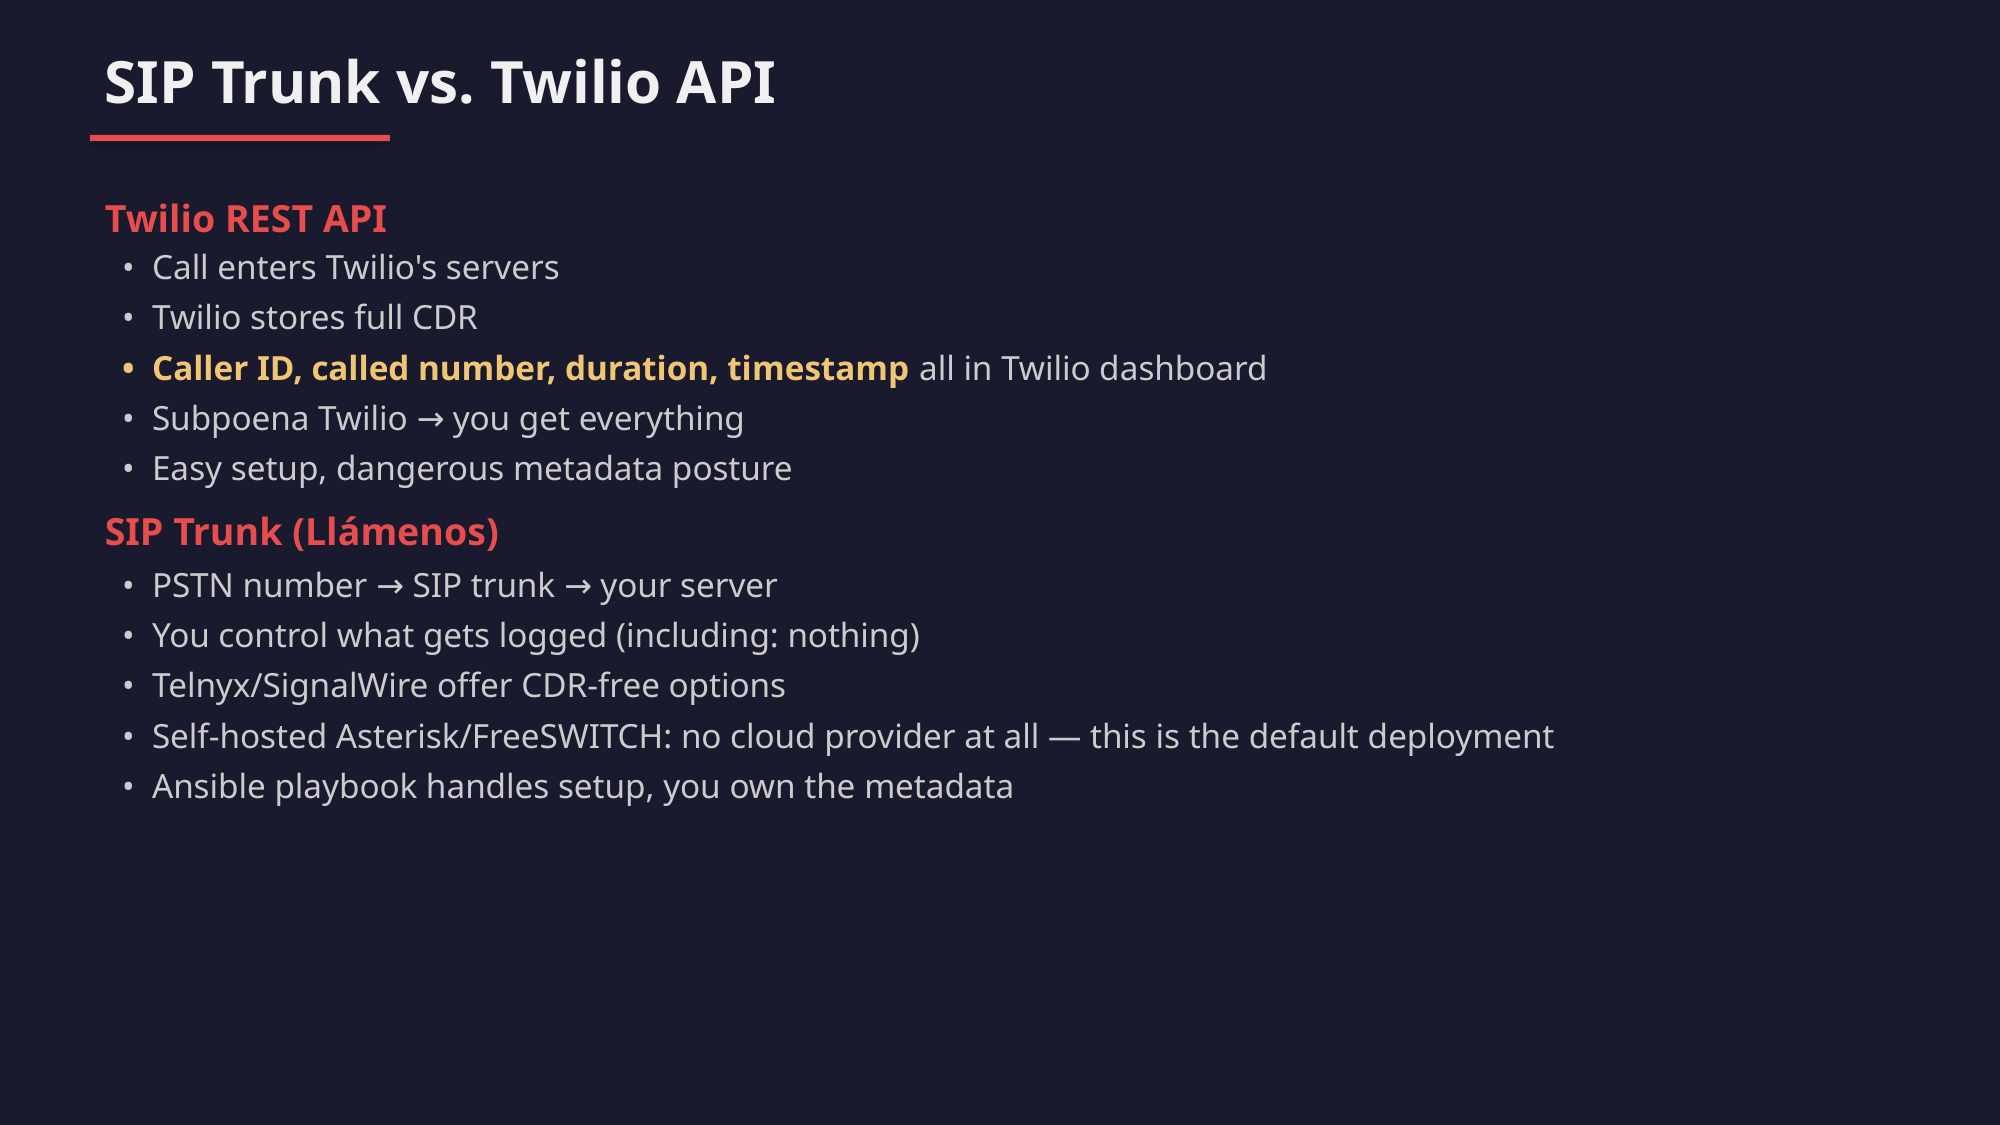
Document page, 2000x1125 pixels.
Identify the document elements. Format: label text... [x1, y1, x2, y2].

text_box SIP Trunk vs. Twilio API [89, 37, 1910, 123]
text_box Twilio REST API • Call enters Twilio's servers • Twilio stores full CDR • Caller ID, called number, duration, timestamp all in Twilio dashboard • Subpoena Twilio → you get everything • Easy setup, dangerous metadata posture SIP Trunk (Llámenos) • PSTN number → SIP trunk → your server • You control what gets logged (including: nothing) • Telnyx/SignalWire offer CDR-free options • Self-hosted Asterisk/FreeSWITCH: no cloud provider at all — this is the default deployment • Ansible playbook handles setup, you own the metadata [89, 187, 1910, 813]
text_box [89, 134, 390, 142]
